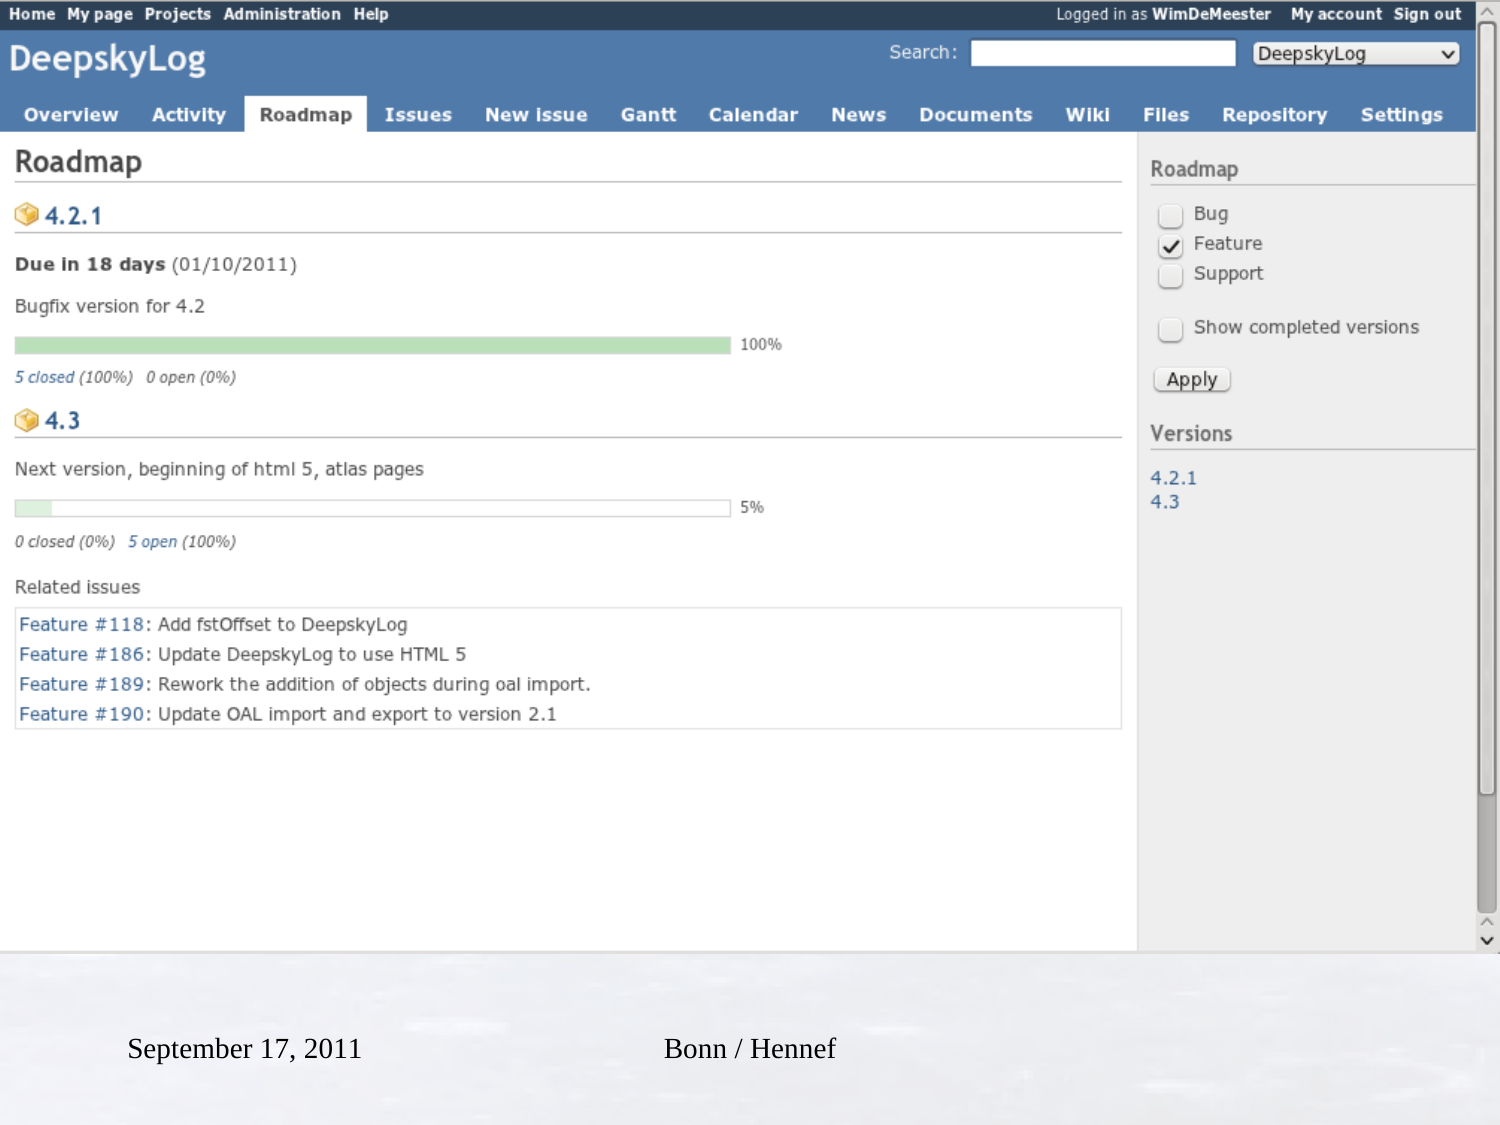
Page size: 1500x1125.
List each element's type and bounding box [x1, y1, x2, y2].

picture [0, 0, 1500, 954]
